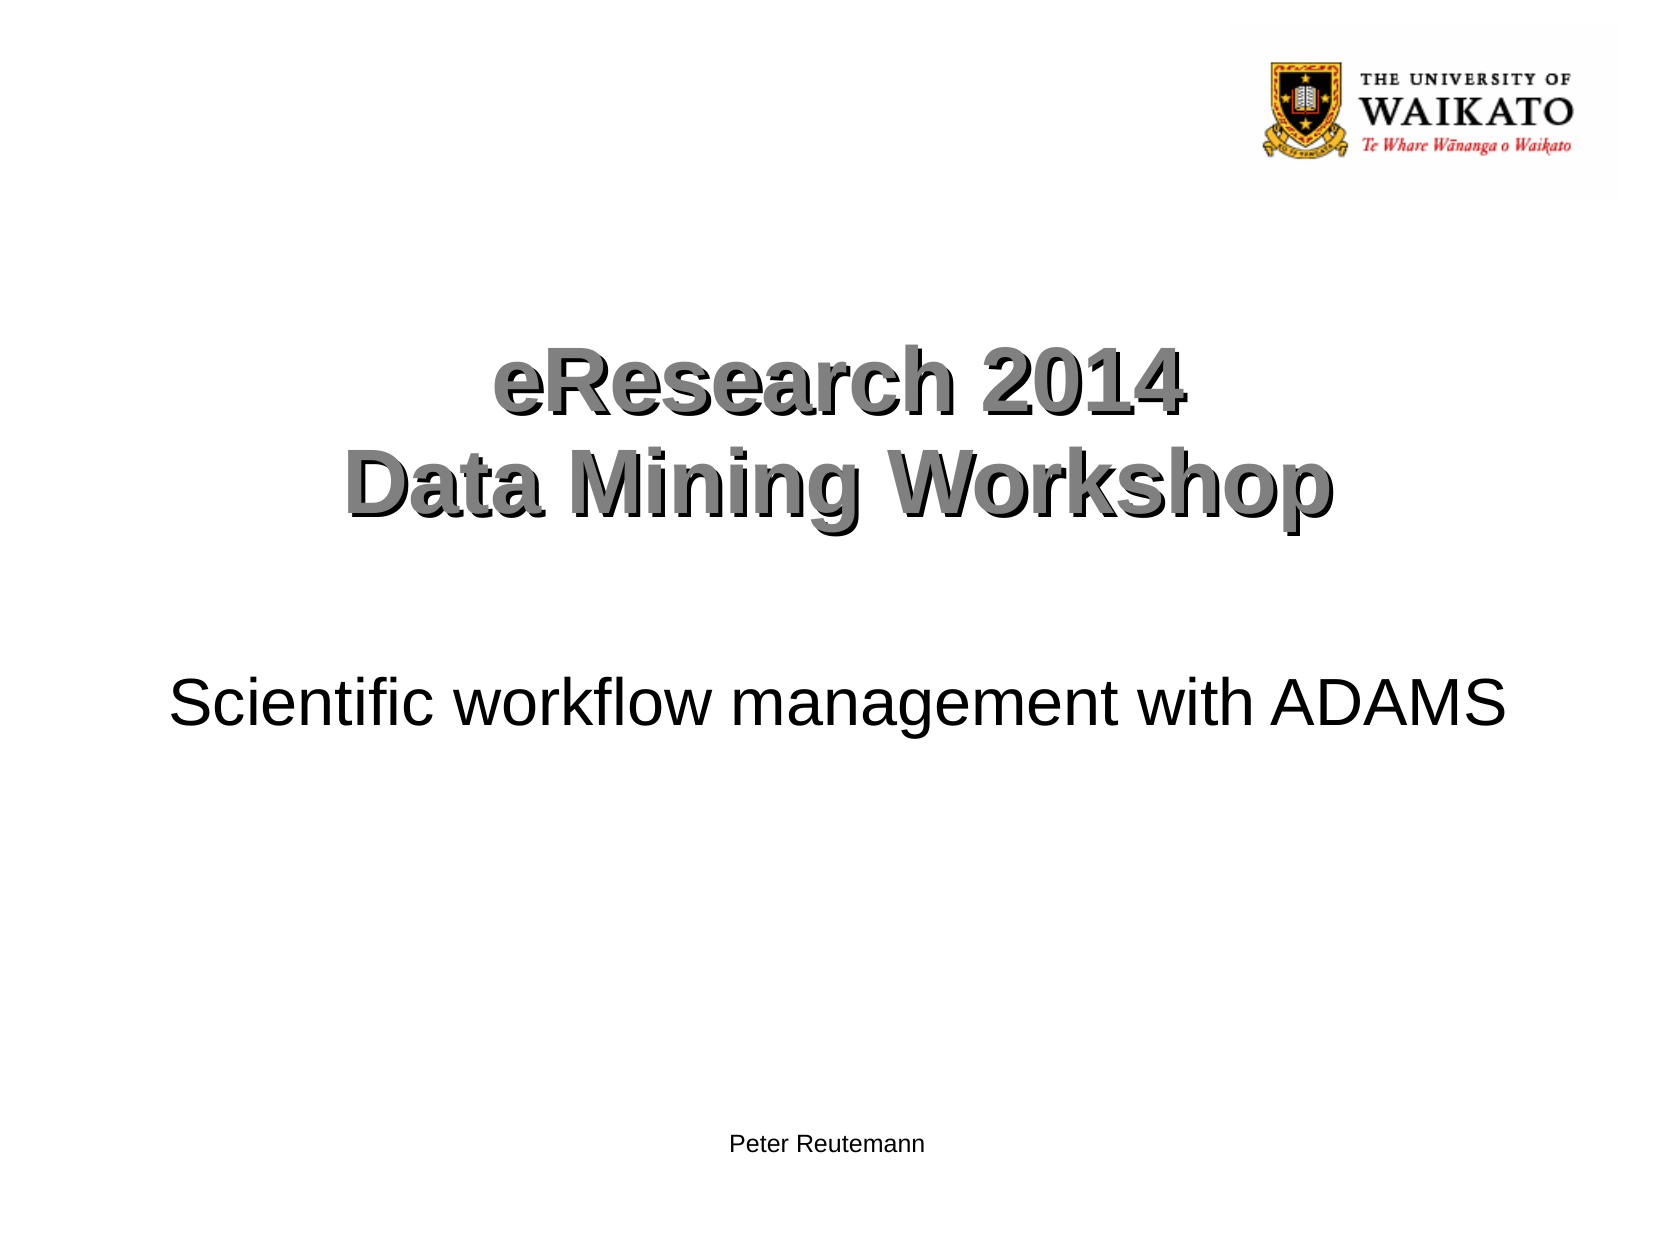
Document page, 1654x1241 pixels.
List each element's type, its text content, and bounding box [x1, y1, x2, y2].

subtitle Scientific workflow management with ADAMS [94, 590, 1583, 741]
title eResearch 2014 Data Mining Workshop [94, 326, 1583, 535]
picture [1228, 24, 1619, 201]
